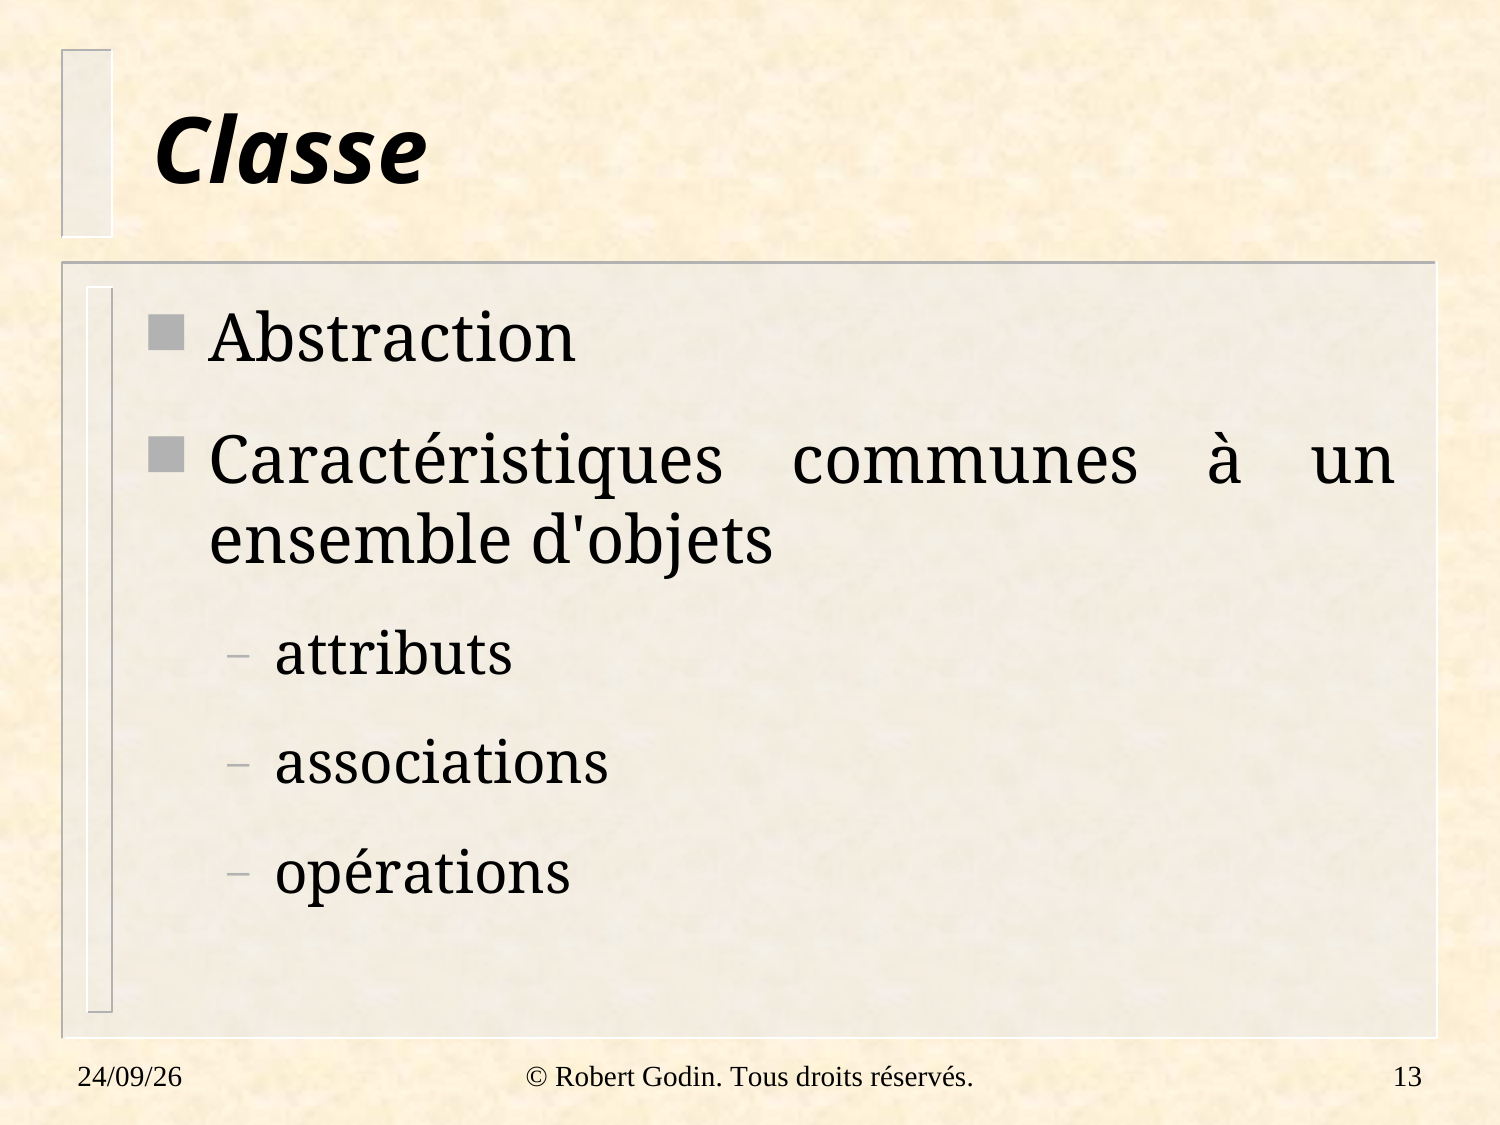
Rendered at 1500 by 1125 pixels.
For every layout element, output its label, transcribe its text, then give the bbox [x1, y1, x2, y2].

text_box <number> [1125, 1037, 1438, 1113]
text_box 31/05/21 [62, 1037, 376, 1113]
text_box © Robert Godin. Tous droits réservés. [512, 1037, 988, 1113]
list Abstraction Caractéristiques communes à un ensemble d'objets attributs associations opérations [137, 287, 1413, 963]
title Classe [137, 56, 1413, 238]
picture [0, 0, 1500, 1125]
